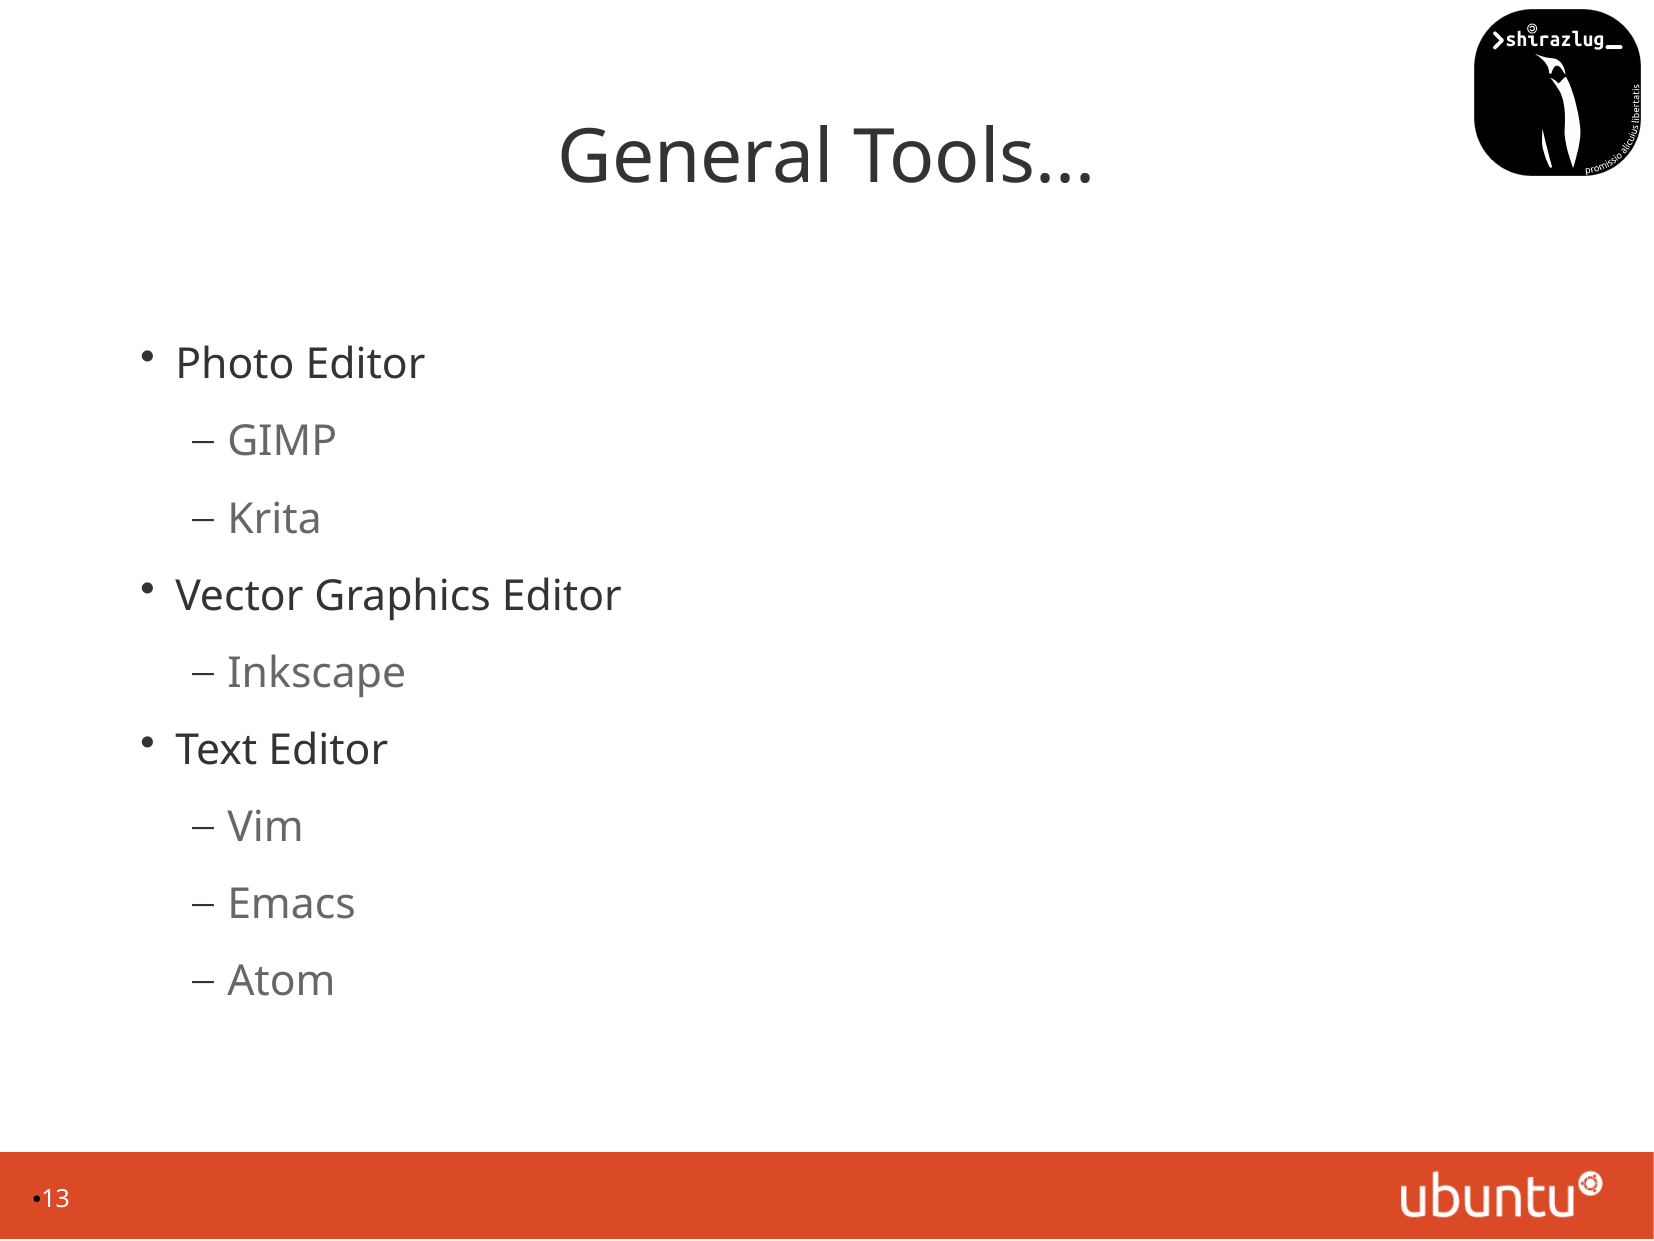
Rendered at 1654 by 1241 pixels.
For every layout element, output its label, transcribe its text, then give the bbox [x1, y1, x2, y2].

title General Tools... [82, 49, 1571, 257]
picture [1474, 9, 1641, 176]
list Photo Editor GIMP Krita Vector Graphics Editor Inkscape Text Editor Vim Emacs Atom [87, 301, 1579, 1022]
picture [0, 1152, 1654, 1239]
